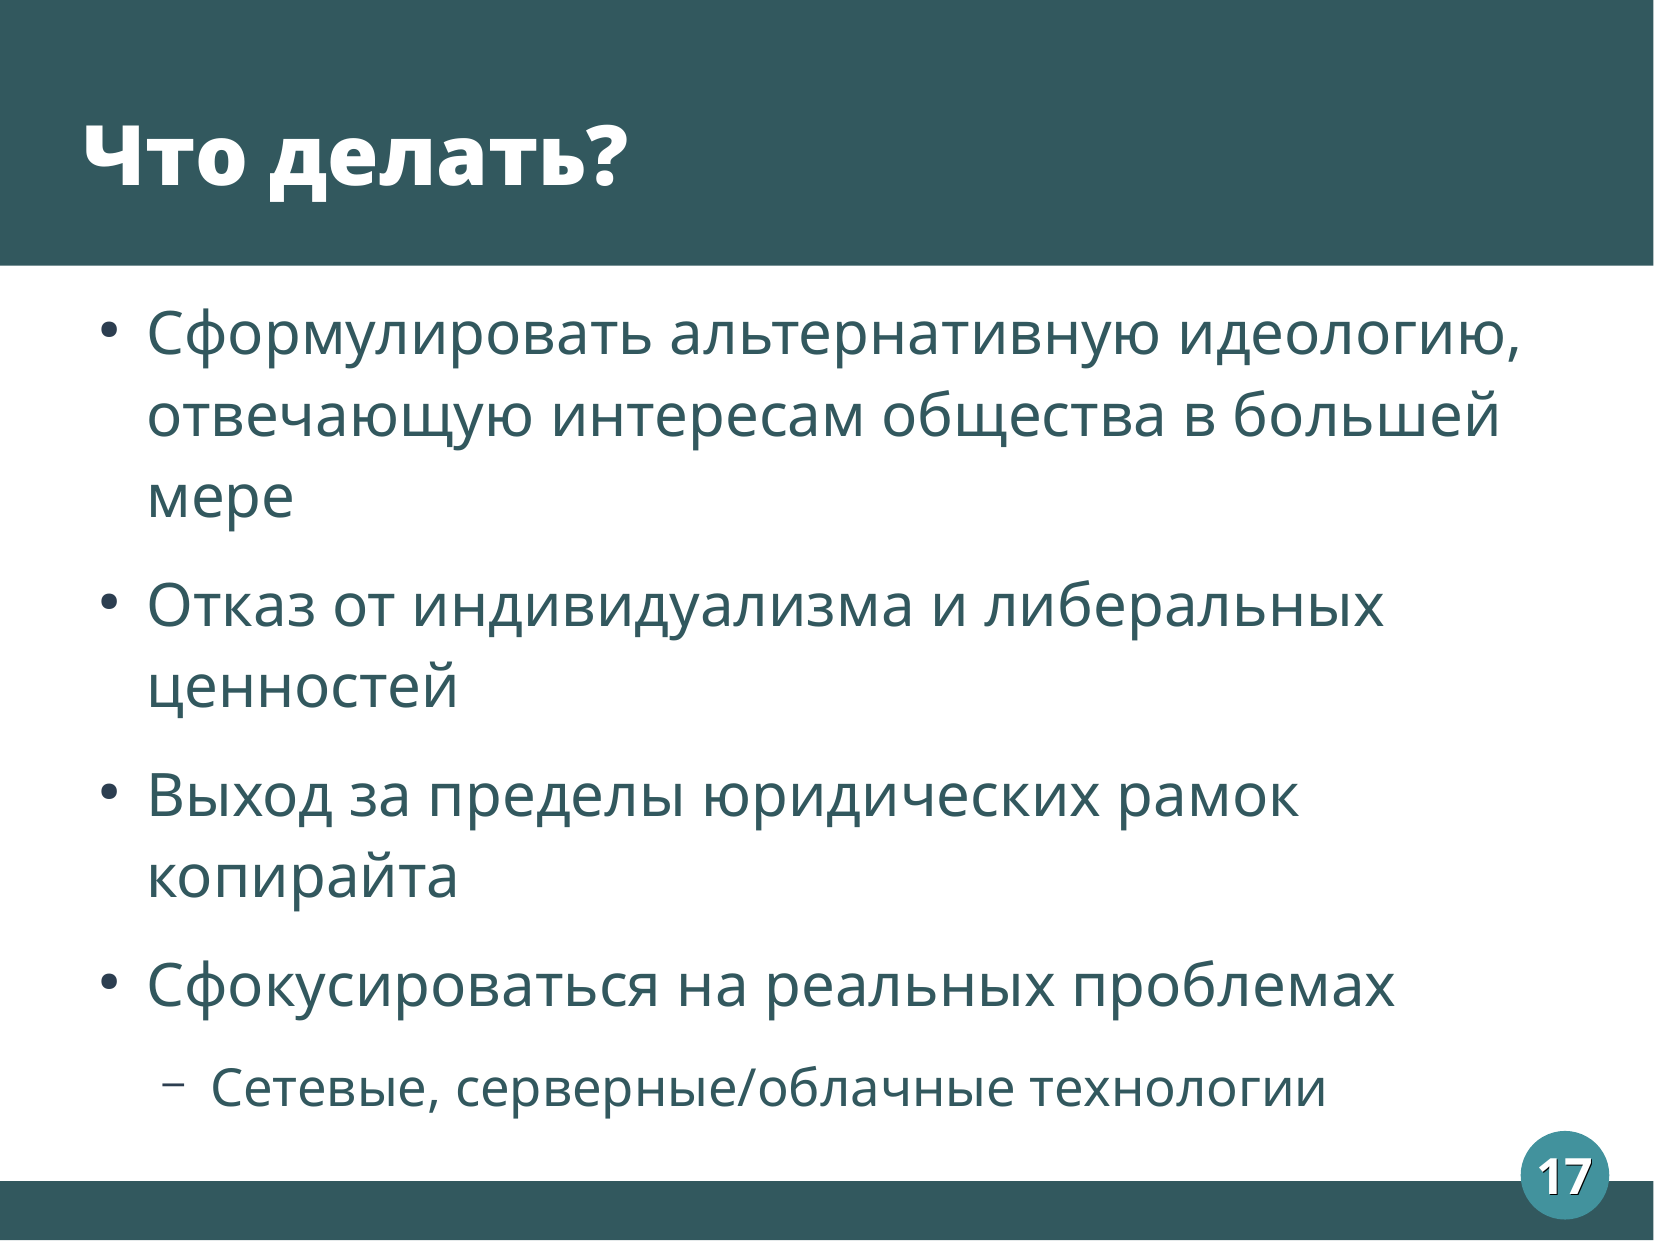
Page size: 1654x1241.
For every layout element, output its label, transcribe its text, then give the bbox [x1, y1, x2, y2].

list Сформулировать альтернативную идеологию, отвечающую интересам общества в большей мере Отказ от индивидуализма и либеральных ценностей Выход за пределы юридических рамок копирайта Сфокусироваться на реальных проблемах Сетевые, серверные/облачные технологии [82, 290, 1571, 1126]
title Что делать? [82, 49, 1571, 257]
